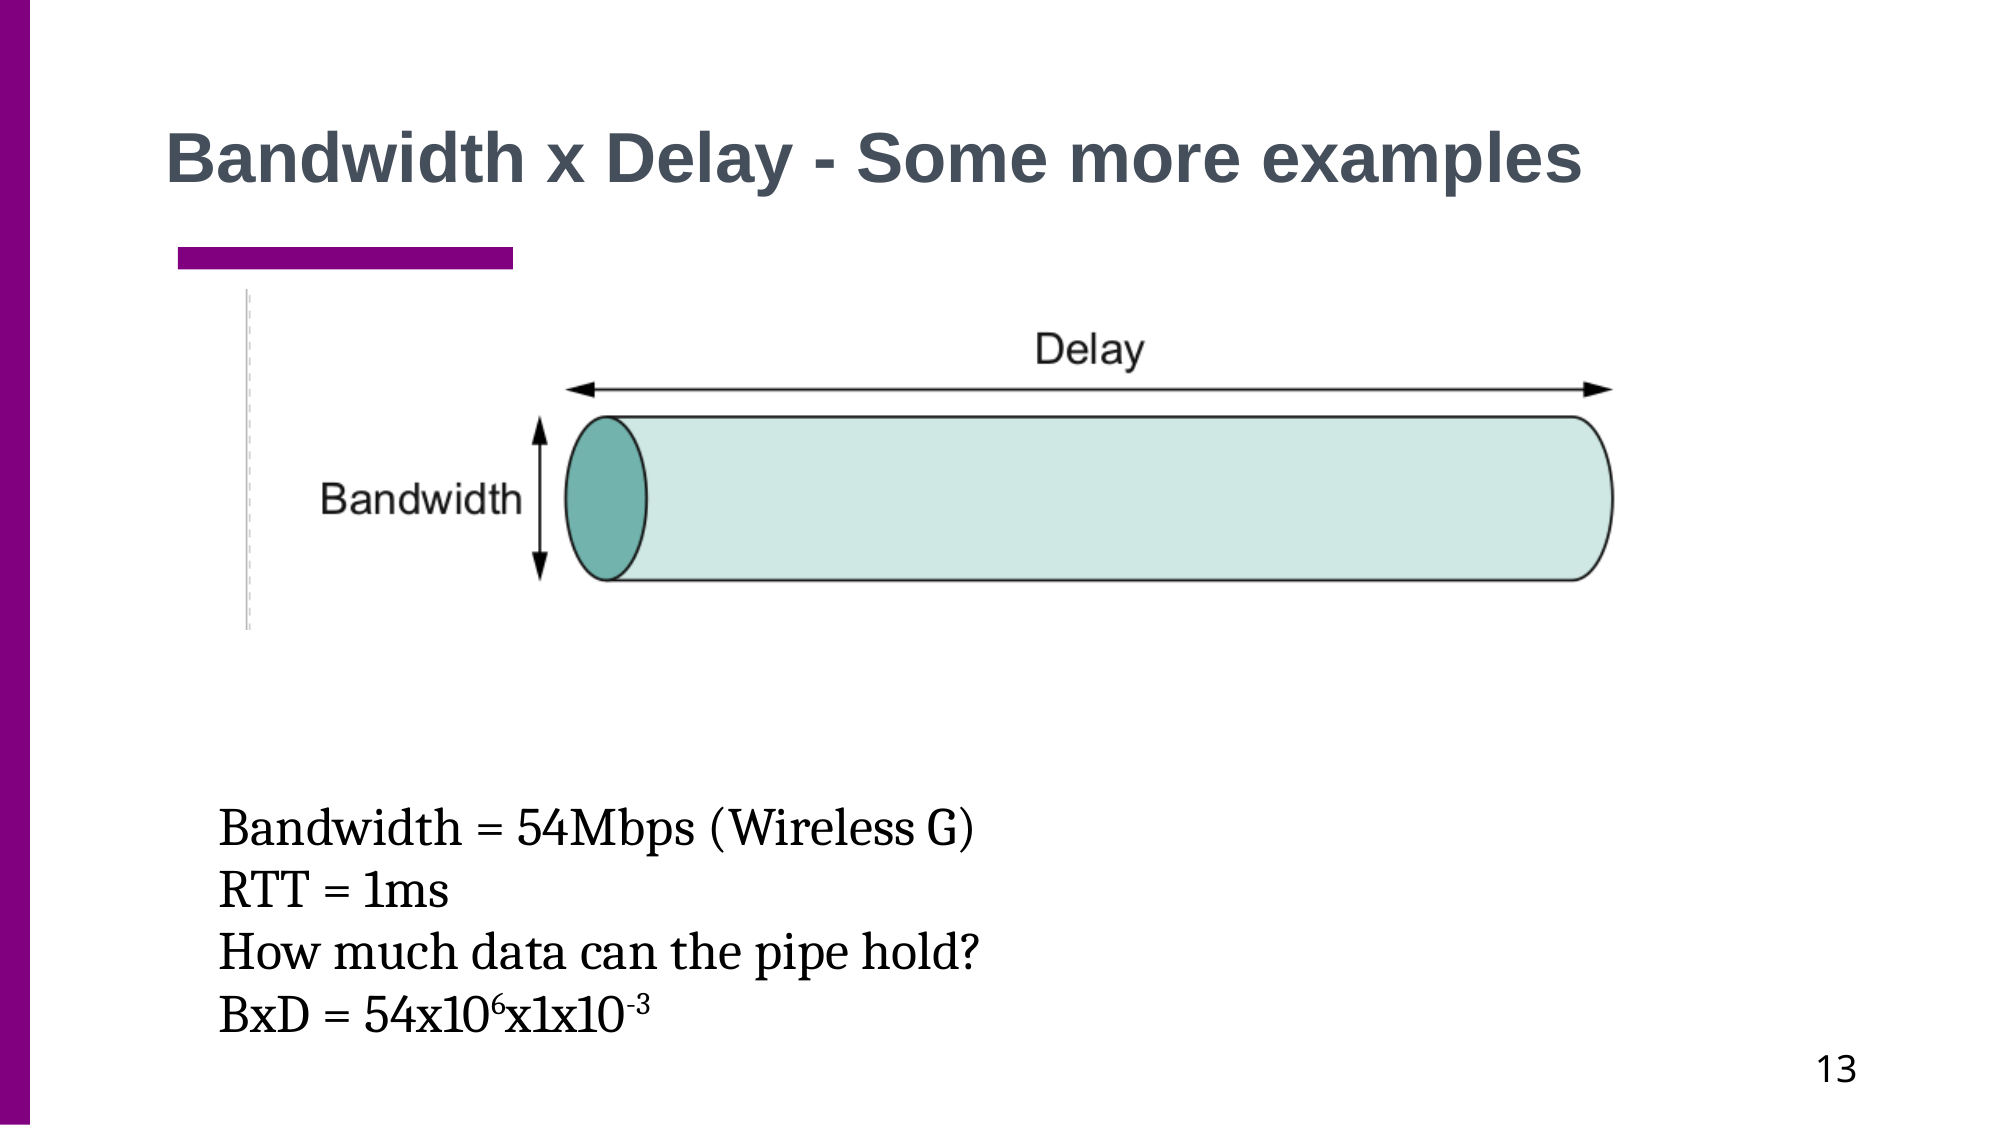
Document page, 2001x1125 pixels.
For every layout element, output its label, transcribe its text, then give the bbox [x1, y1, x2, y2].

text_box Bandwidth = 54Mbps (Wireless G) RTT = 1ms How much data can the pipe hold? BxD = 54x106x1x10-3 [204, 789, 1801, 1069]
text_box Bandwidth x Delay - Some more examples [151, 0, 1849, 212]
picture [243, 289, 1771, 631]
